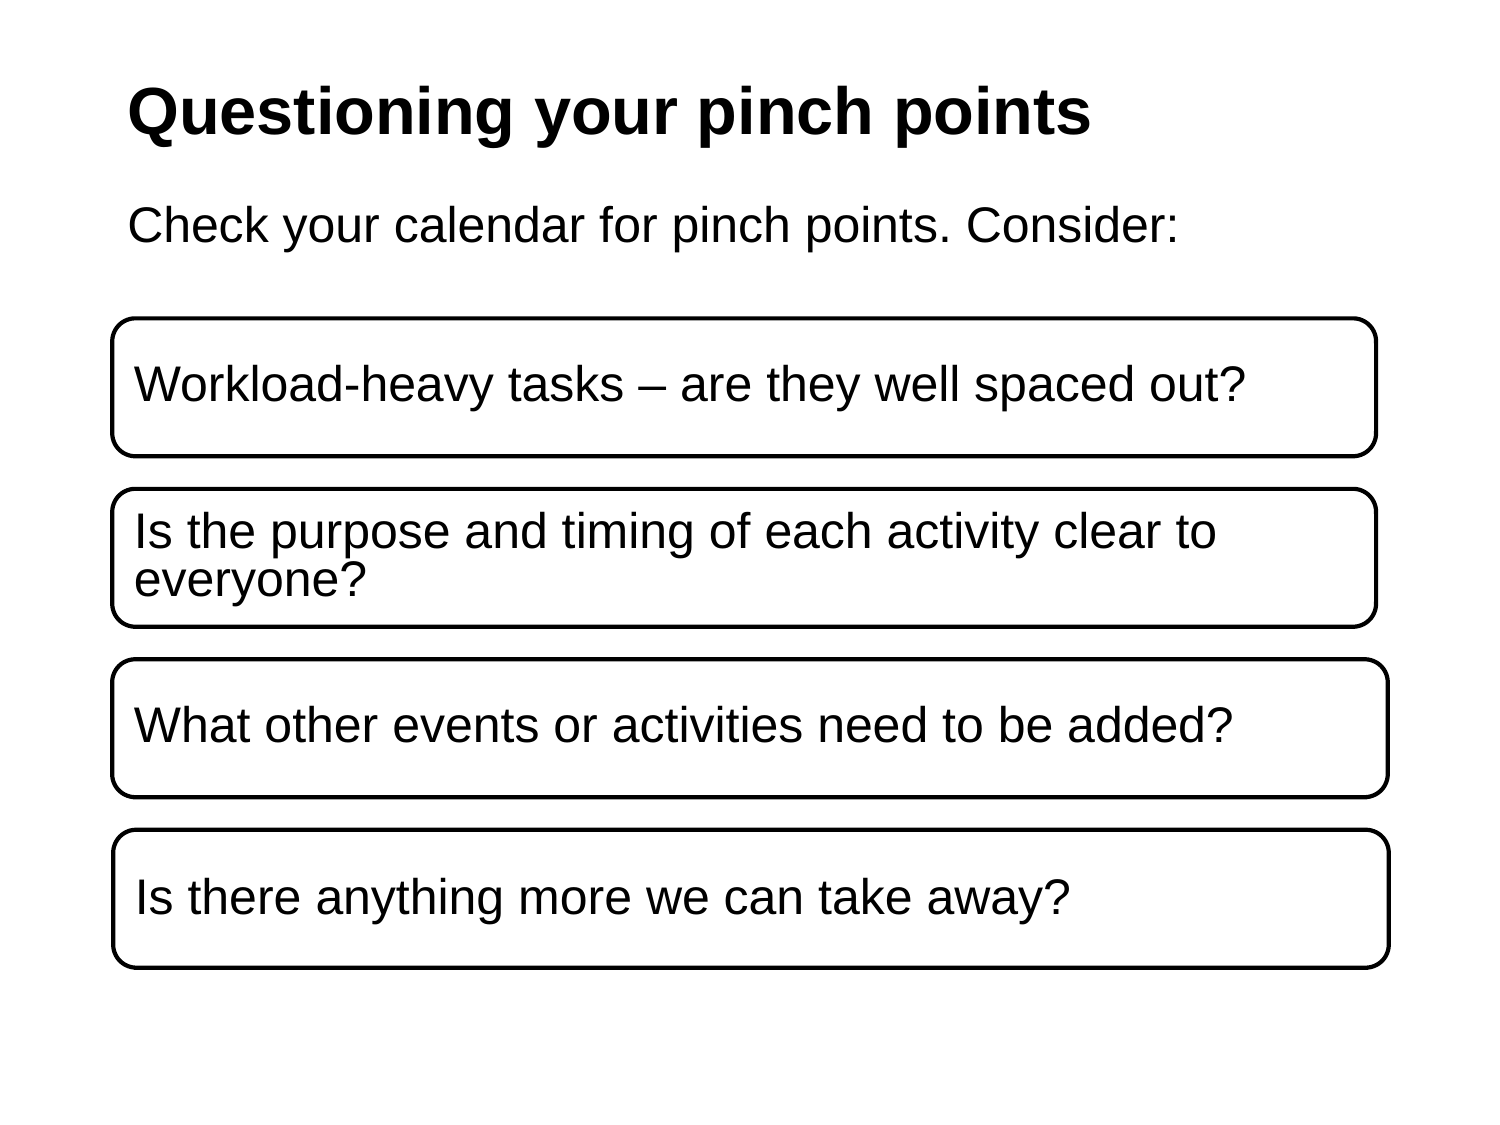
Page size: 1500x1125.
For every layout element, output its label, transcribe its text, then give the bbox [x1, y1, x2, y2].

text_box What other events or activities need to be added? [112, 659, 1388, 798]
text_box Is the purpose and timing of each activity clear to everyone? [112, 488, 1377, 627]
text_box Workload-heavy tasks – are they well spaced out? [112, 318, 1377, 457]
text_box Is there anything more we can take away? [113, 829, 1389, 968]
list Check your calendar for pinch points. Consider: [112, 196, 1388, 268]
title Questioning your pinch points [112, 54, 1388, 161]
